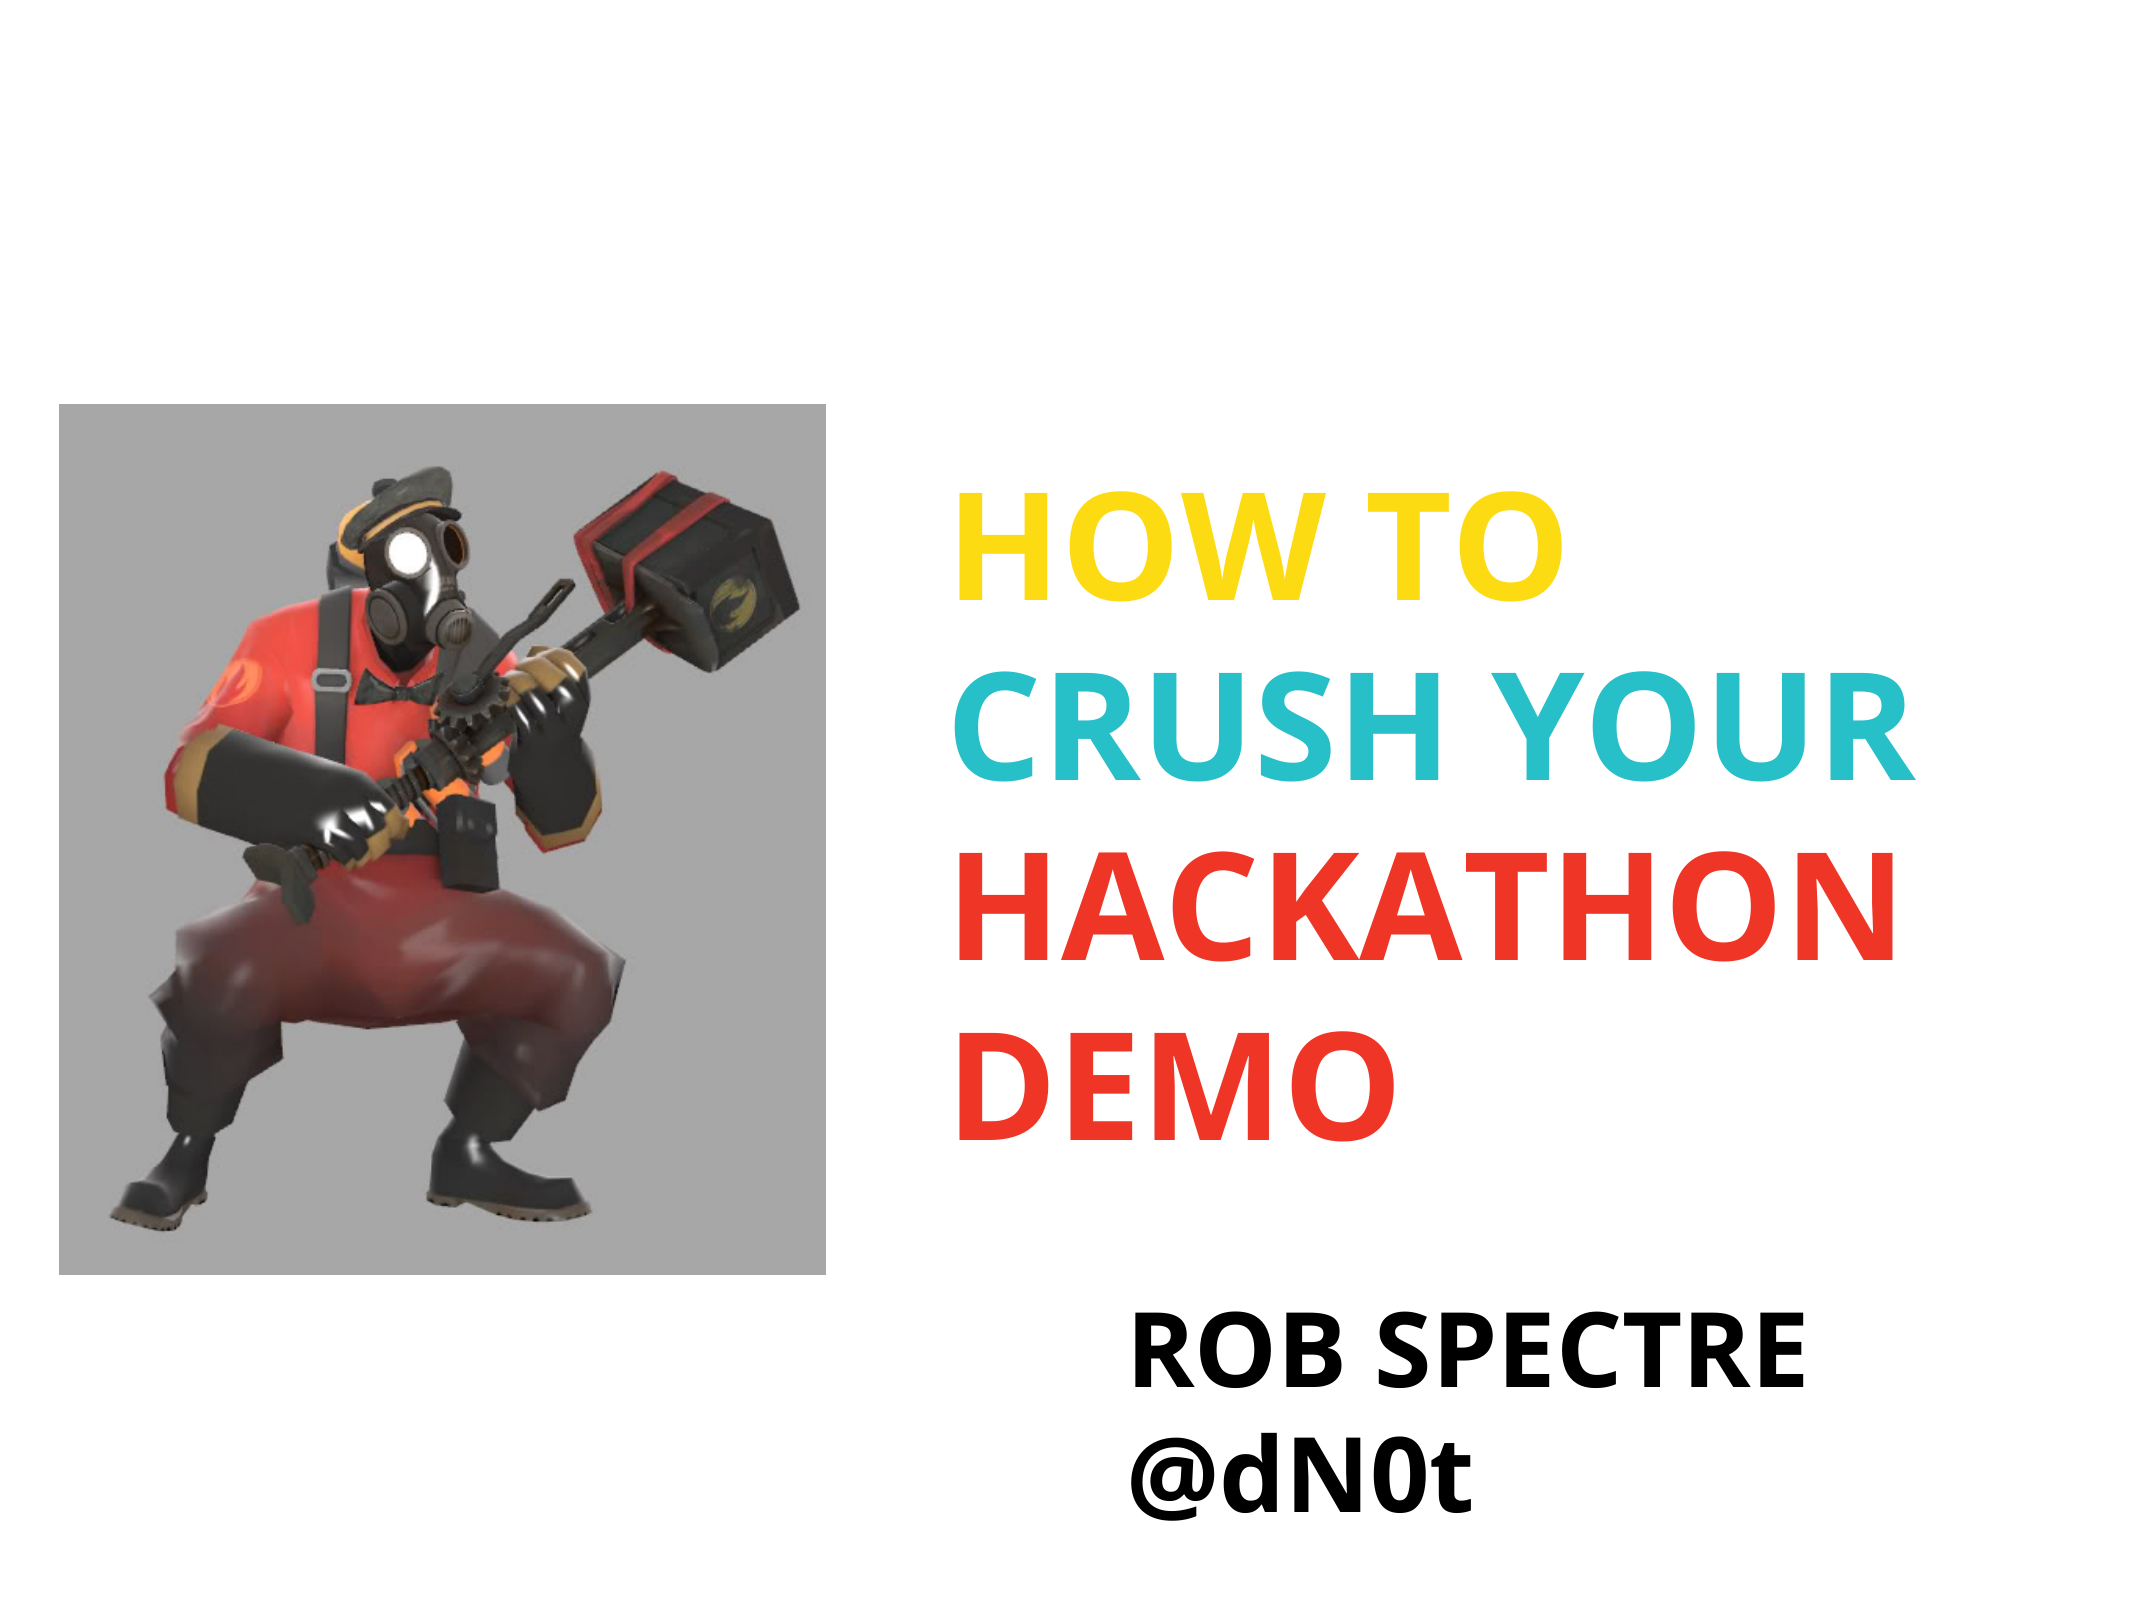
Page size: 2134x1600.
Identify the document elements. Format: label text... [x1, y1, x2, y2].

text_box ROB SPECTRE @dN0t [1116, 1283, 2069, 1600]
text_box HOW TO CRUSH YOUR HACKATHON DEMO [937, 449, 2100, 1238]
picture [59, 404, 826, 1276]
